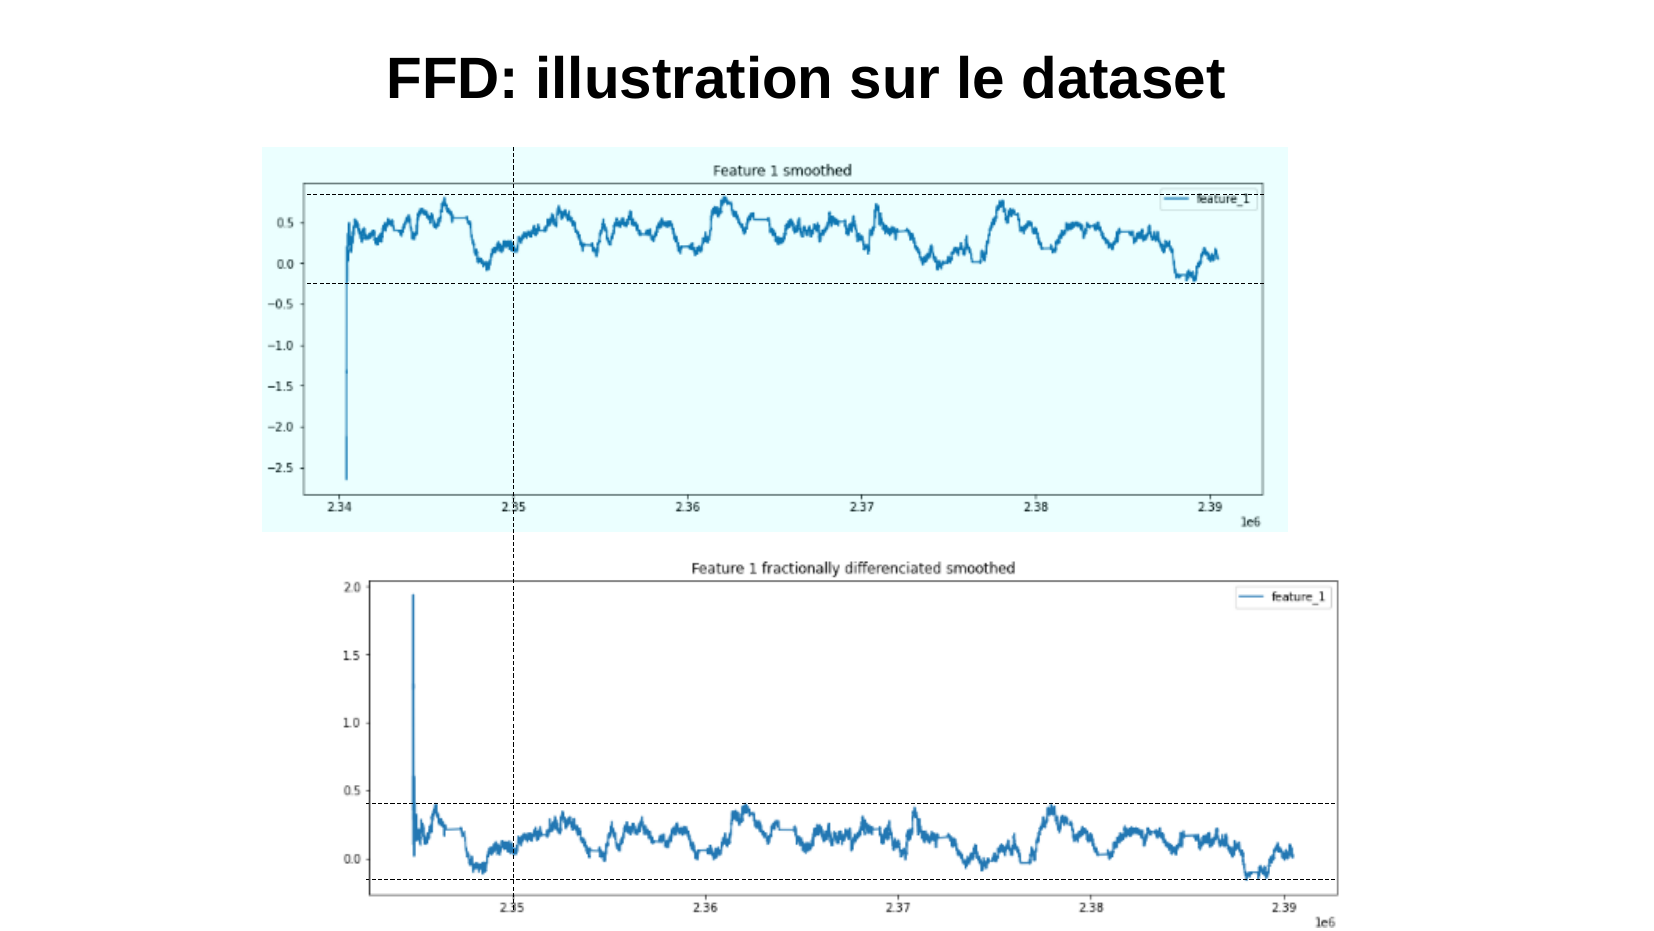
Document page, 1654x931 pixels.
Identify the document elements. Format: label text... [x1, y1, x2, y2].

picture [262, 147, 1288, 532]
text_box FFD: illustration sur le dataset [372, 38, 1320, 119]
picture [330, 543, 1356, 928]
